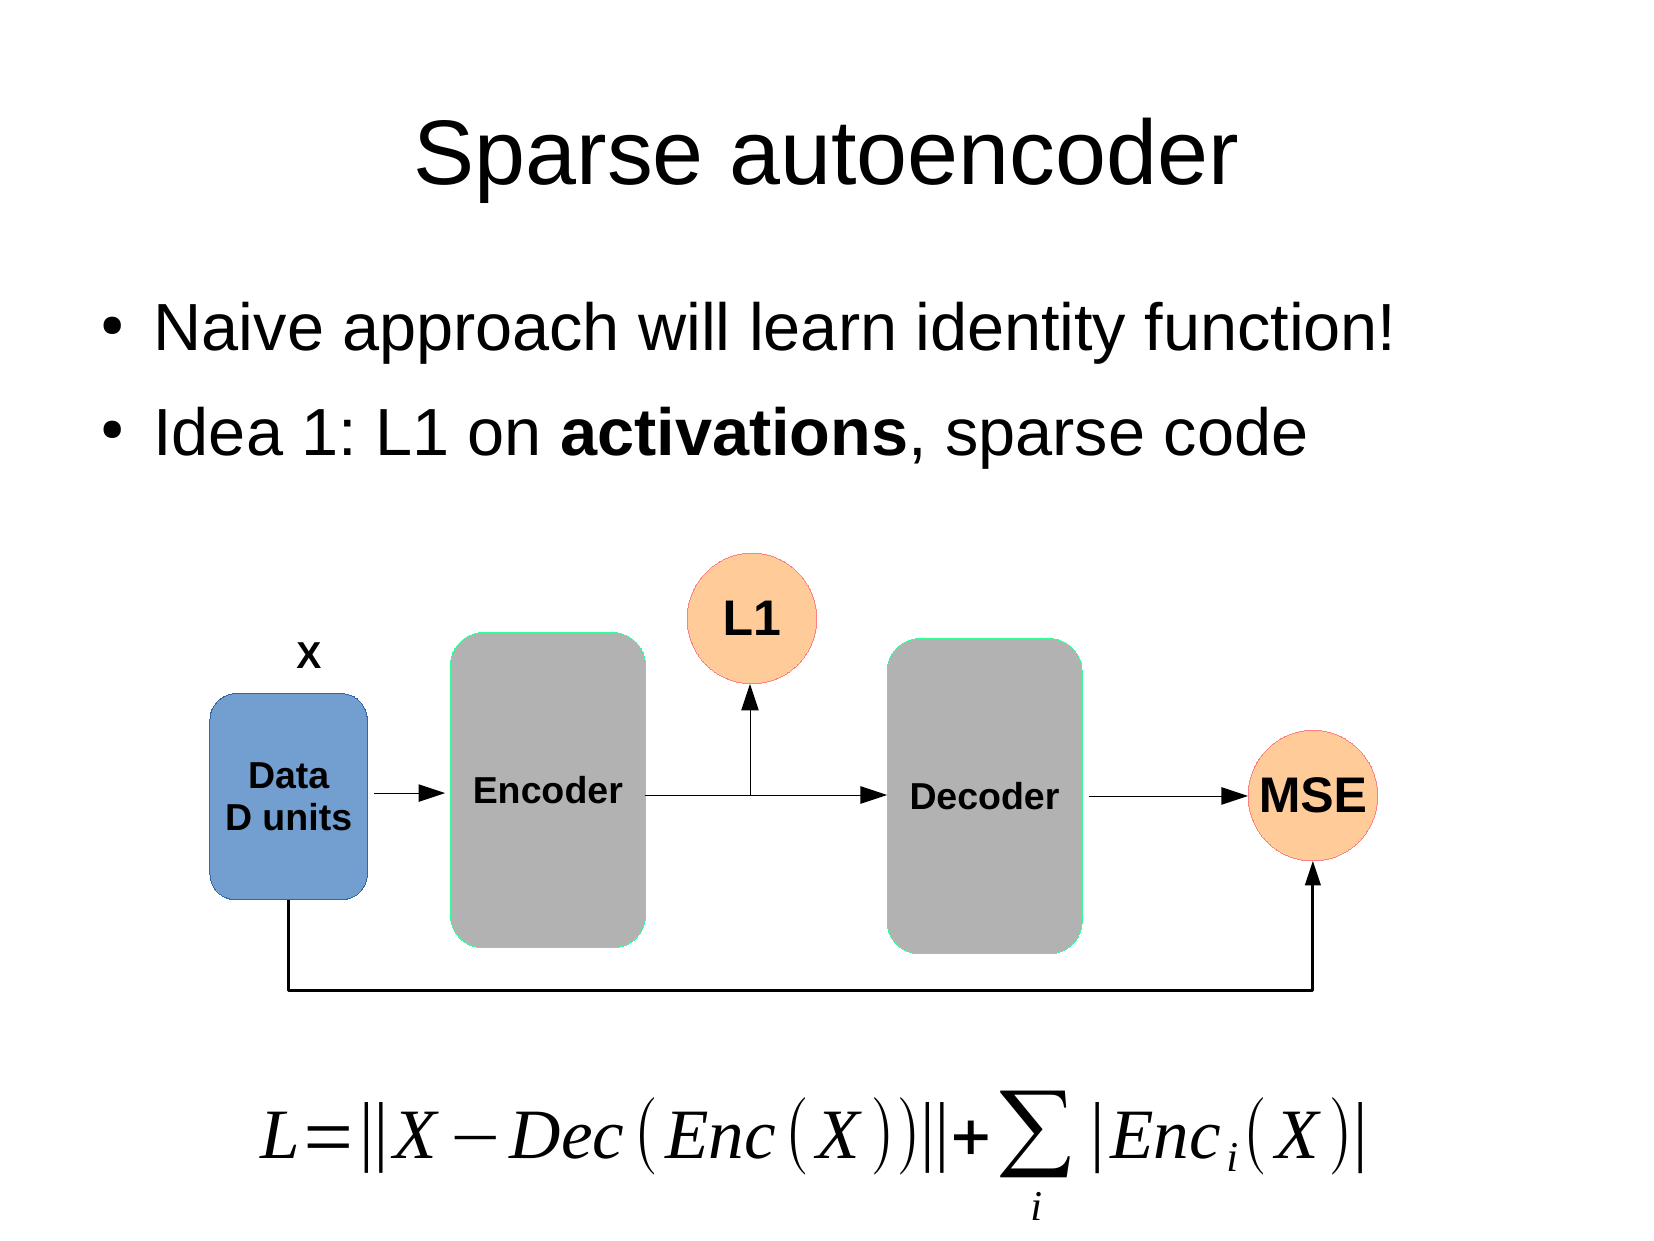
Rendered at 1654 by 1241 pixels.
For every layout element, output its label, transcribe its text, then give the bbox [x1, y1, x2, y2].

chart [238, 1083, 1393, 1229]
text_box L1 [687, 553, 817, 684]
text_box Encoder [450, 632, 646, 948]
text_box MSE [1248, 730, 1378, 861]
list Naive approach will learn identity function! Idea 1: L1 on activations, sparse code [82, 290, 1571, 1010]
text_box Data D units [209, 693, 368, 900]
title Sparse autoencoder [82, 49, 1571, 257]
text_box Decoder [887, 638, 1083, 954]
text_box X [281, 627, 337, 684]
